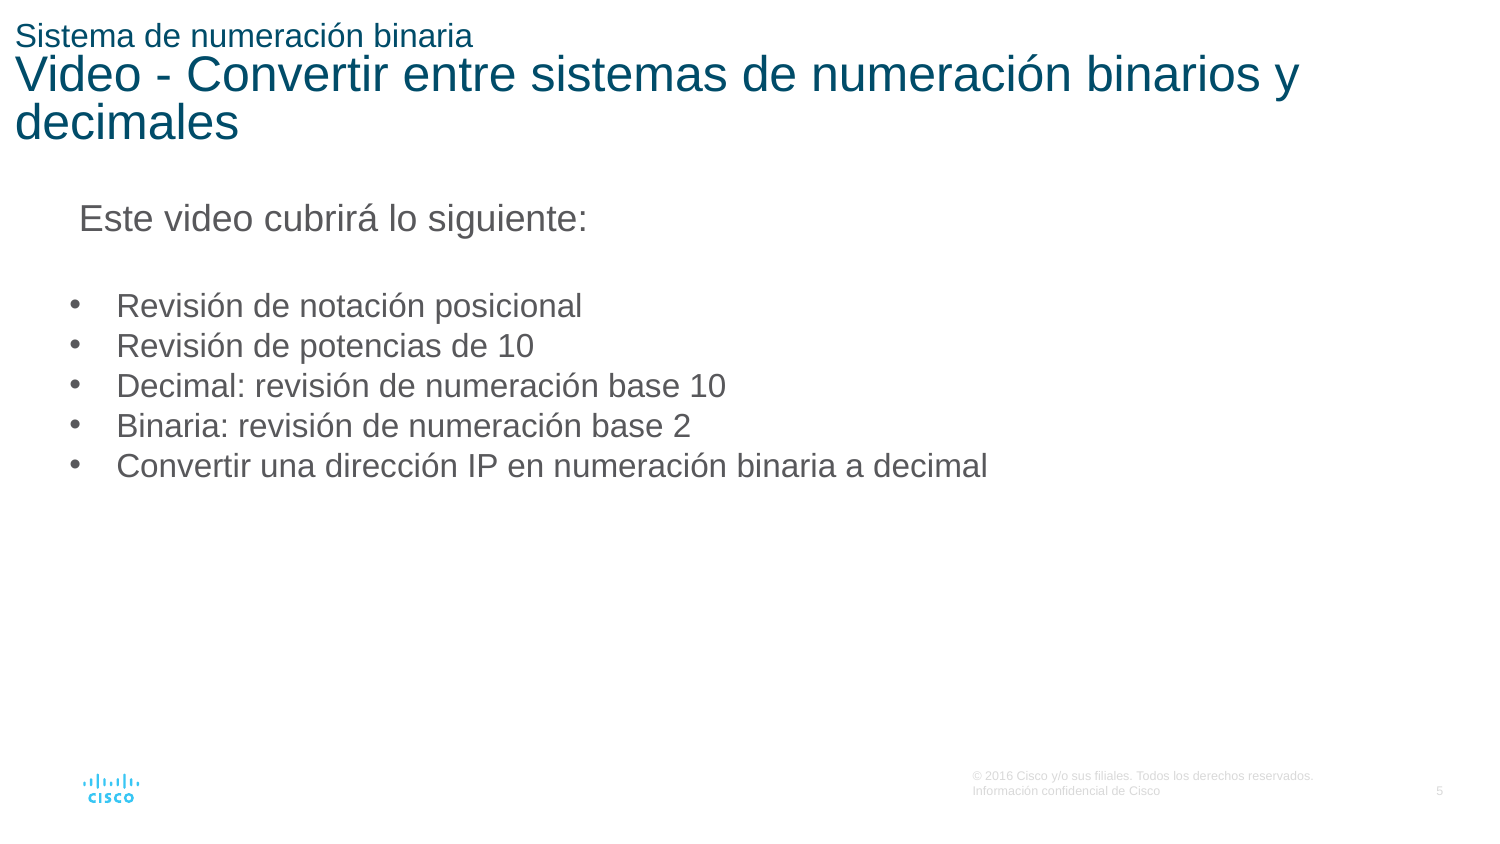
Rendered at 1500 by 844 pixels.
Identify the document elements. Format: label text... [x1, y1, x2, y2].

title Sistema de numeración binaria Video - Convertir entre sistemas de numeración binarios y decimales [0, 25, 1500, 146]
text_box Este video cubrirá lo siguiente: Revisión de notación posicional Revisión de potencias de 10 Decimal: revisión de numeración base 10 Binaria: revisión de numeración base 2 Convertir una dirección IP en numeración binaria a decimal [54, 186, 1424, 492]
